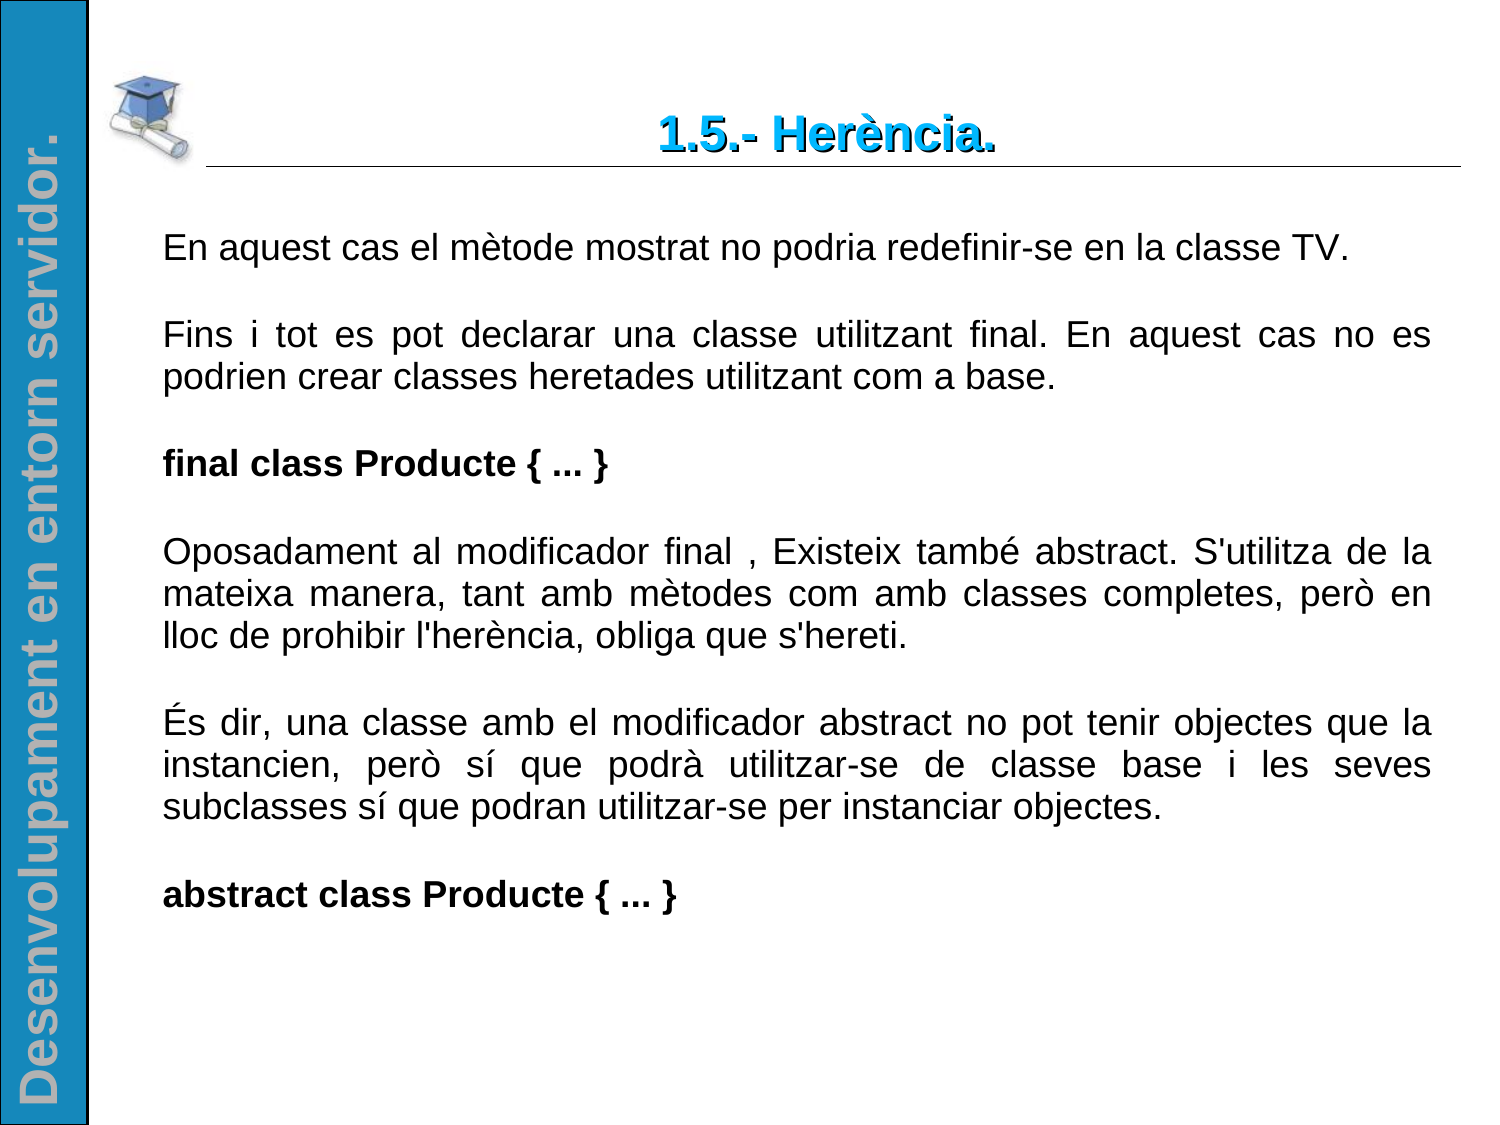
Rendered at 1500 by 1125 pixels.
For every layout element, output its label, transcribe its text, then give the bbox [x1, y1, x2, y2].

title 1.5.- Herència. [206, 88, 1447, 178]
text_box En aquest cas el mètode mostrat no podria redefinir-se en la classe TV. Fins i tot es pot declarar una classe utilitzant final. En aquest cas no es podrien crear classes heretades utilitzant com a base. final class Producte { ... } Oposadament al modificador final , Existeix també abstract. S'utilitza de la mateixa manera, tant amb mètodes com amb classes completes, però en lloc de prohibir l'herència, obliga que s'hereti. És dir, una classe amb el modificador abstract no pot tenir objectes que la instancien, però sí que podrà utilitzar-se de classe base i les seves subclasses sí que podran utilitzar-se per instanciar objectes. abstract class Producte { ... } [147, 218, 1447, 923]
picture [93, 61, 206, 174]
